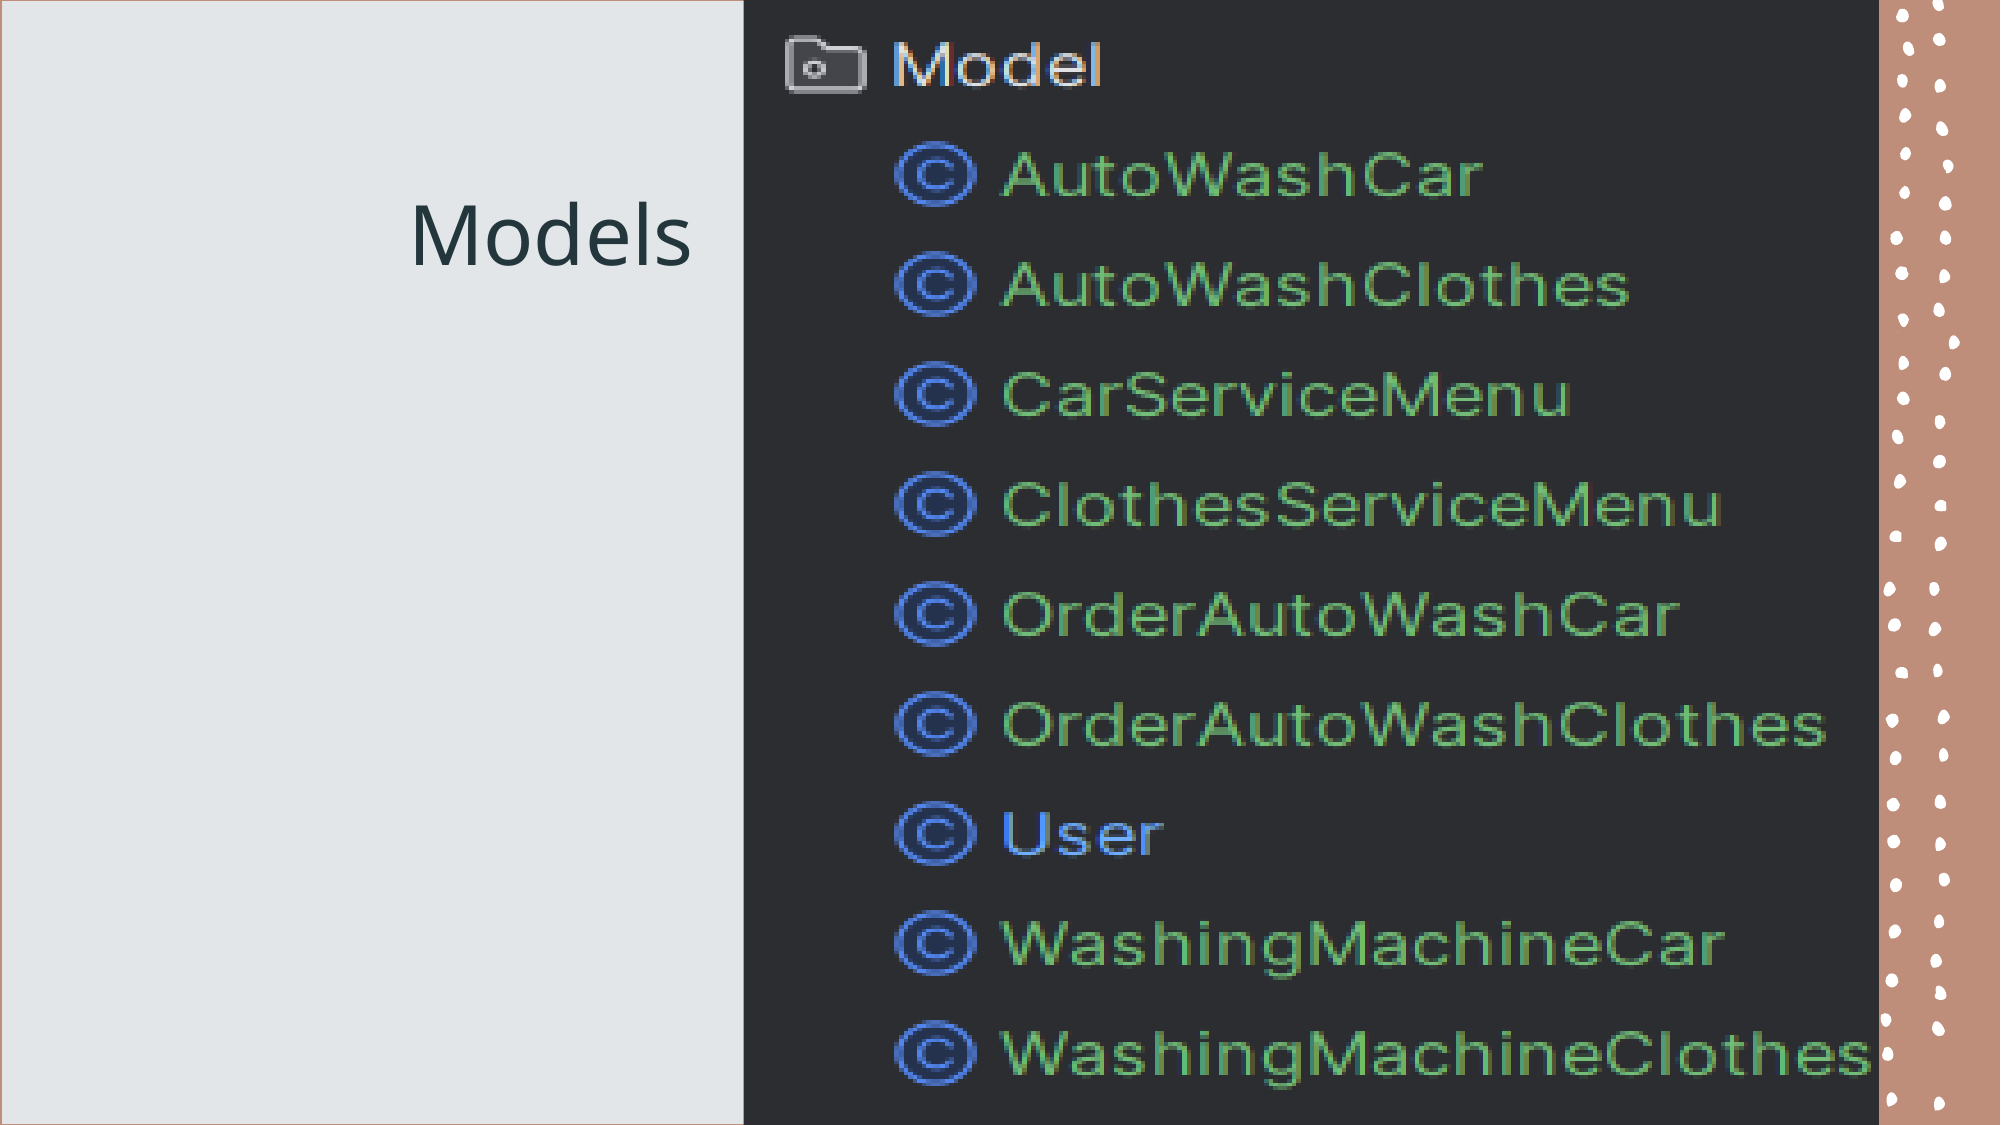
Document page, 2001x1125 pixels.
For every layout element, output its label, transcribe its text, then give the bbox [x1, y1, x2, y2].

picture [743, 0, 1879, 1125]
text_box [0, 0, 743, 1125]
title Models [131, 93, 743, 372]
text_box [1879, 0, 2000, 1125]
